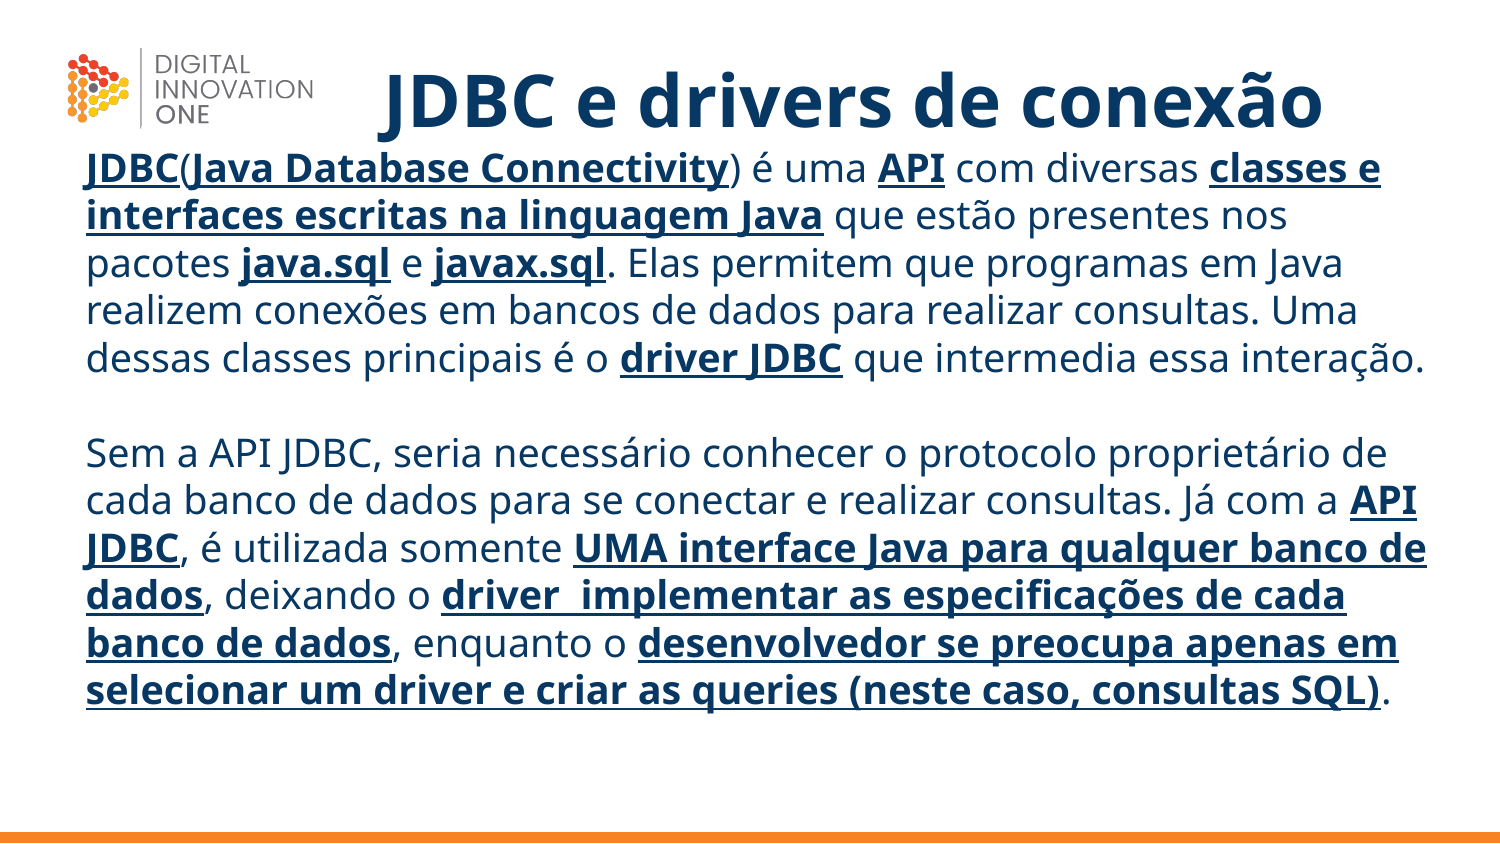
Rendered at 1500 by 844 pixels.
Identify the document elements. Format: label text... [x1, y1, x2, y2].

text_box [0, 832, 1500, 843]
subtitle JDBC e drivers de conexão [330, 50, 1449, 127]
text_box JDBC(Java Database Connectivity) é uma API com diversas classes e interfaces escritas na linguagem Java que estão presentes nos pacotes java.sql e javax.sql. Elas permitem que programas em Java realizem conexões em bancos de dados para realizar consultas. Uma dessas classes principais é o driver JDBC que intermedia essa interação. Sem a API JDBC, seria necessário conhecer o protocolo proprietário de cada banco de dados para se conectar e realizar consultas. Já com a API JDBC, é utilizada somente UMA interface Java para qualquer banco de dados, deixando o driver implementar as especificações de cada banco de dados, enquanto o desenvolvedor se preocupa apenas em selecionar um driver e criar as queries (neste caso, consultas SQL). [58, 127, 1449, 764]
picture [51, 39, 330, 137]
